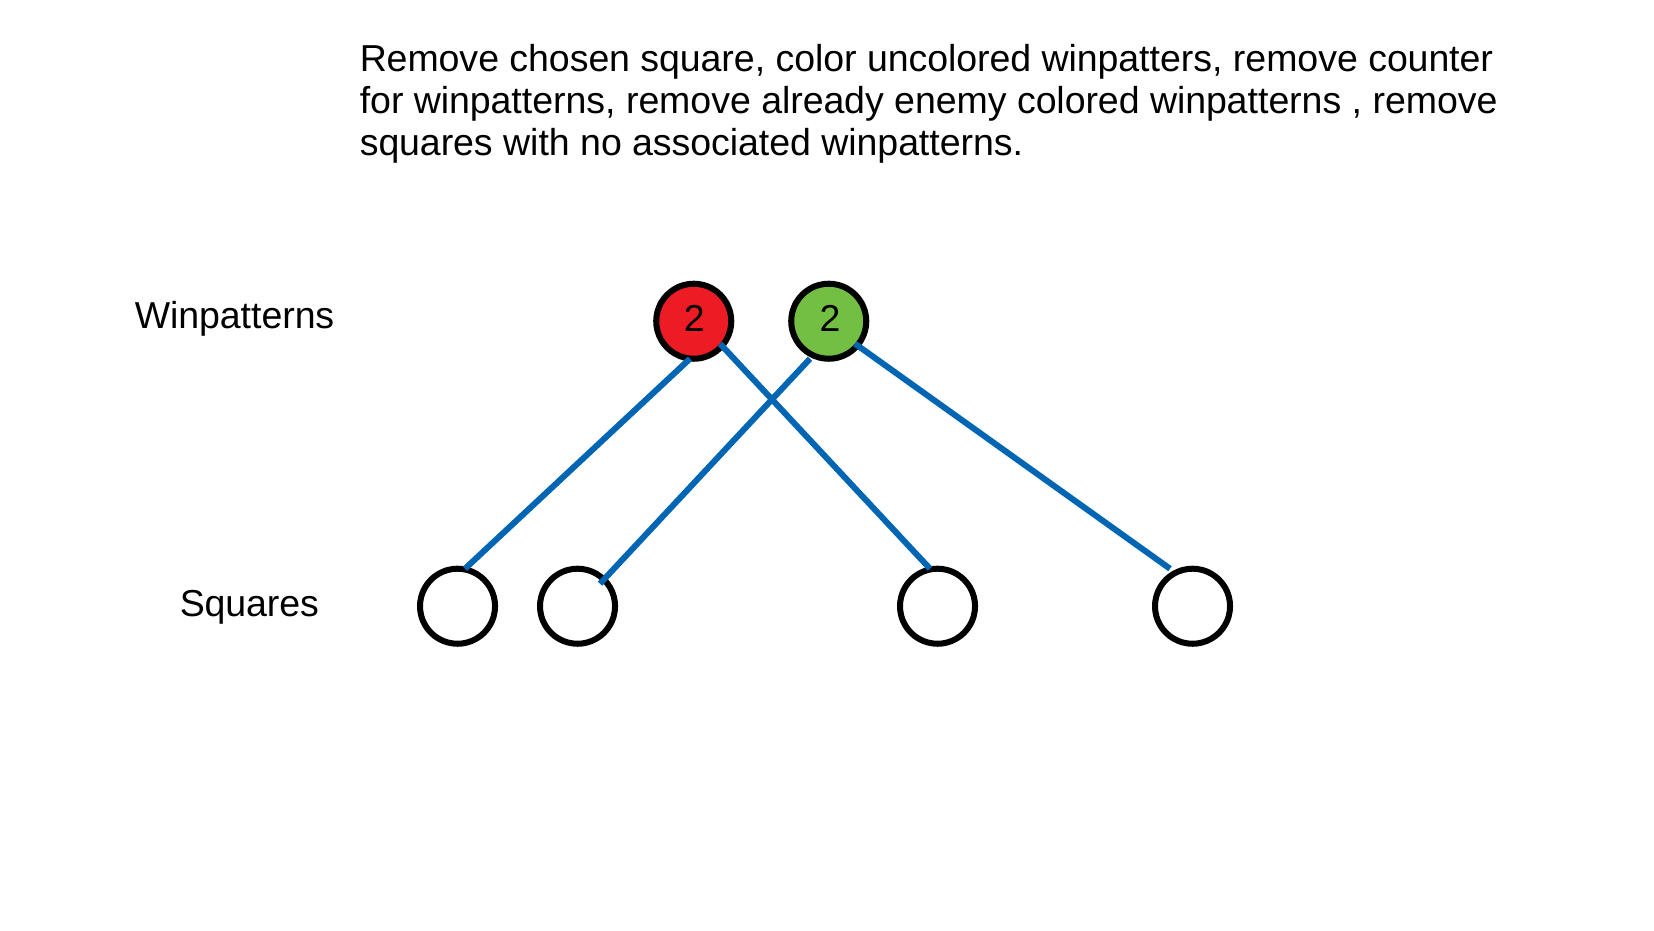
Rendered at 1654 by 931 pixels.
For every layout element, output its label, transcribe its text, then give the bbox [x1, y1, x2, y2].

text_box Winpatterns [120, 286, 376, 344]
text_box [850, 290, 867, 353]
text_box [791, 293, 804, 350]
text_box [656, 293, 669, 350]
text_box [809, 283, 848, 289]
text_box 2 [804, 289, 850, 363]
text_box 2 [669, 289, 715, 363]
text_box Remove chosen square, color uncolored winpatters, remove counter for winpatterns, remove already enemy colored winpatterns , remove squares with no associated winpatterns. [345, 30, 1546, 171]
text_box [715, 290, 732, 353]
text_box Squares [165, 574, 346, 674]
text_box [674, 283, 713, 289]
